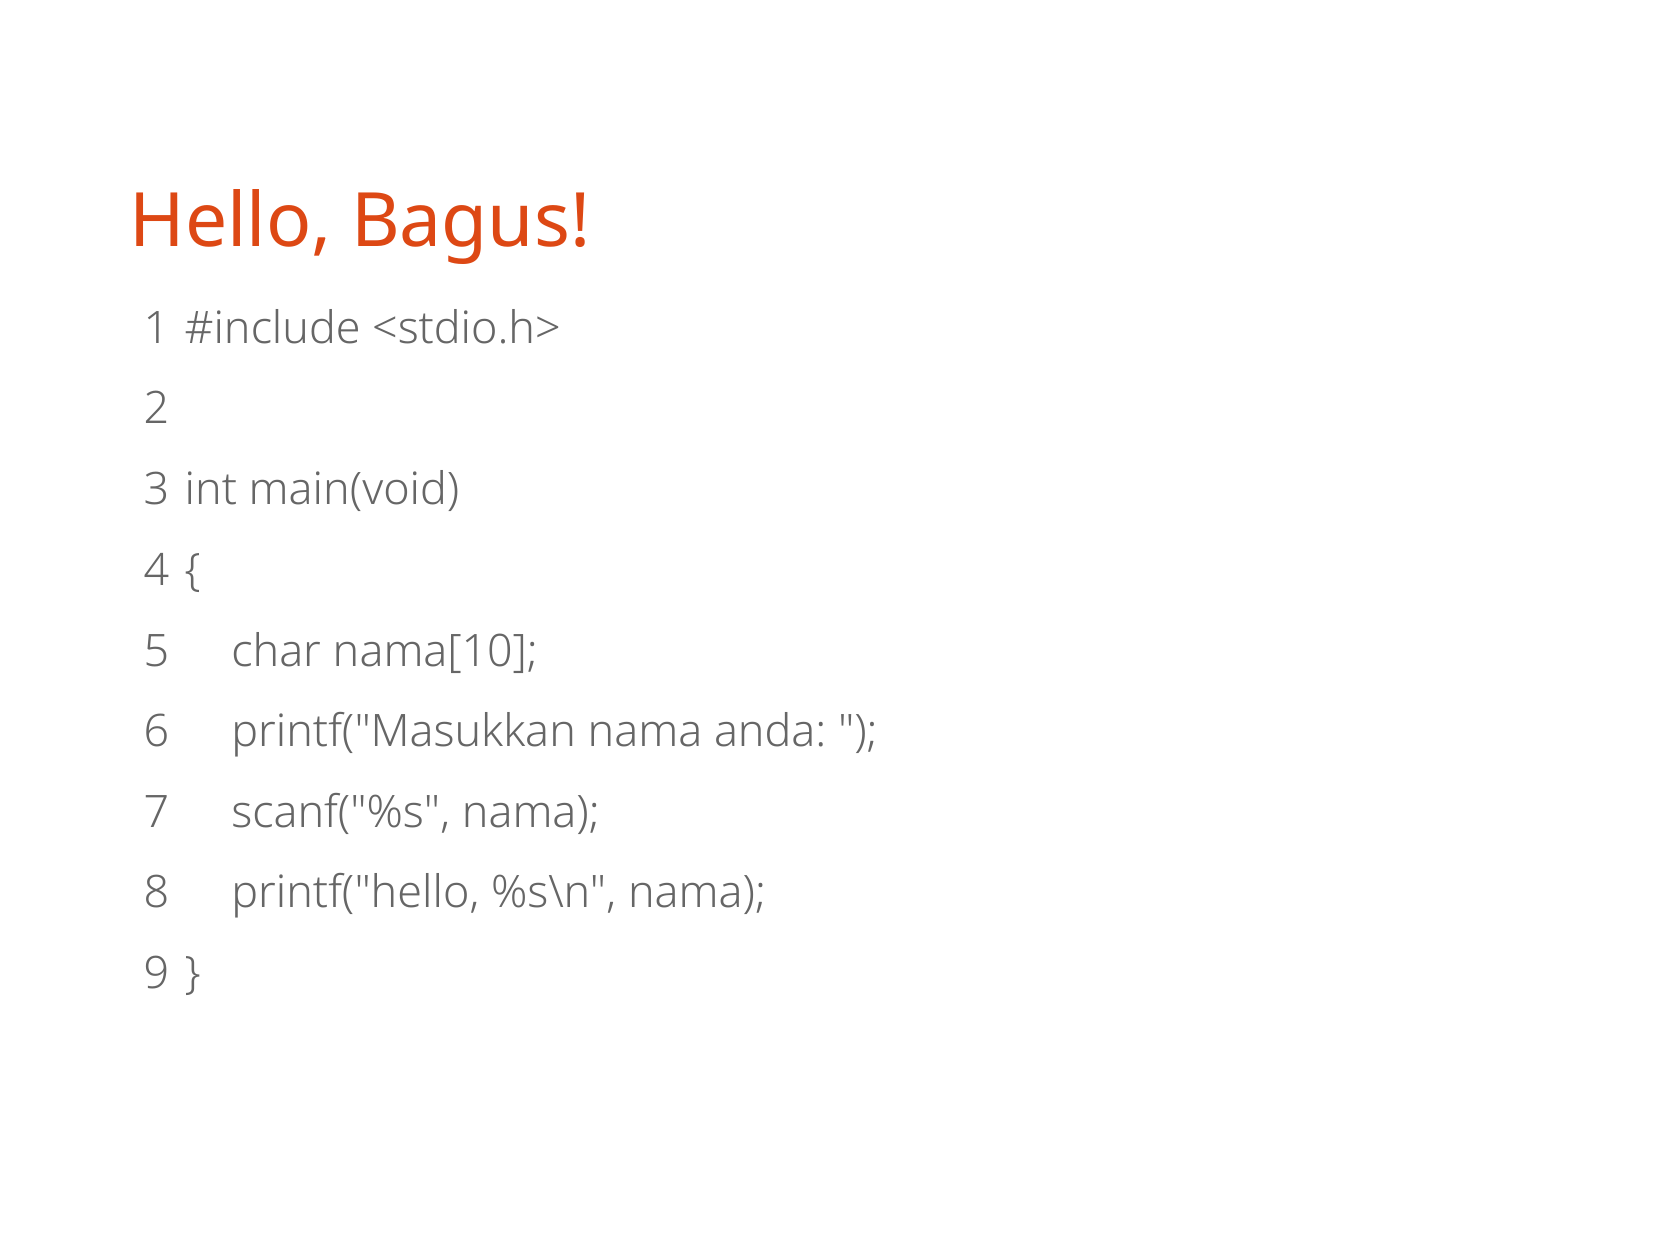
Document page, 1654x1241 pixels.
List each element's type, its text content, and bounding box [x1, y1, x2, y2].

title Hello, Bagus! [129, 153, 1518, 281]
list #include <stdio.h> int main(void) { char nama[10]; printf("Masukkan nama anda: "); scanf("%s", nama); printf("hello, %s\n", nama); } [129, 295, 1518, 1010]
